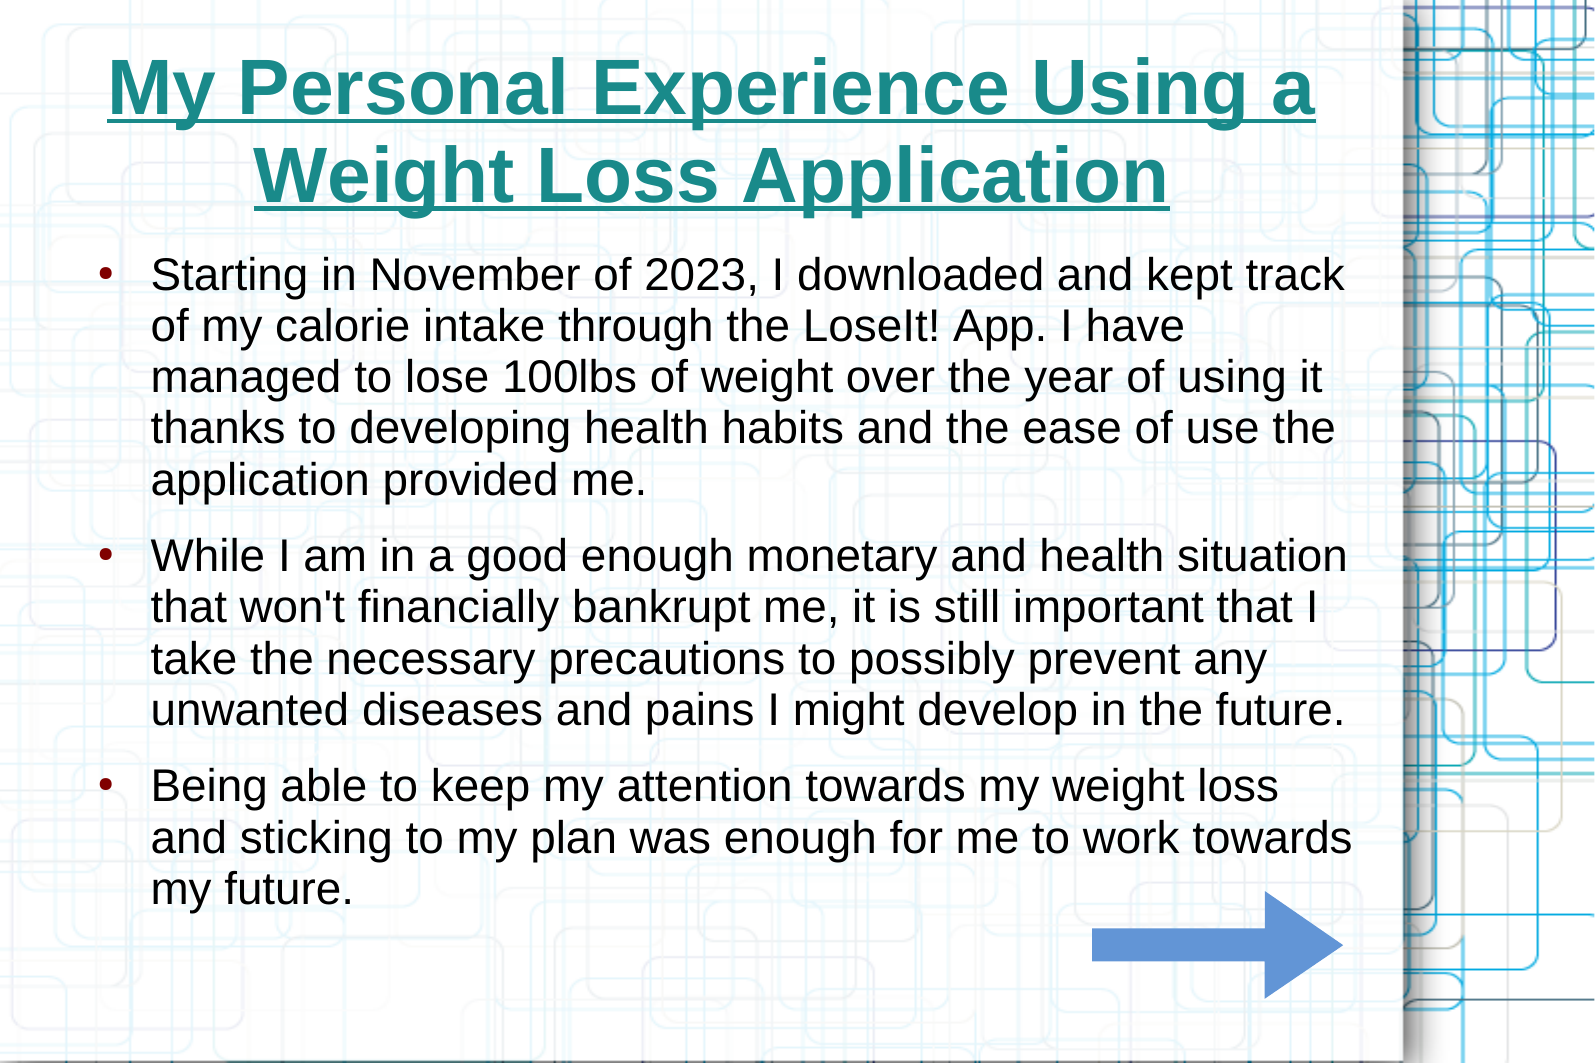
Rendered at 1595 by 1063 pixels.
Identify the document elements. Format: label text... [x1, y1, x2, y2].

picture [0, 0, 1595, 1063]
title My Personal Experience Using a Weight Loss Application [56, 42, 1367, 220]
list Starting in November of 2023, I downloaded and kept track of my calorie intake through the LoseIt! App. I have managed to lose 100lbs of weight over the year of using it thanks to developing health habits and the ease of use the application provided me. While I am in a good enough monetary and health situation that won't financially bankrupt me, it is still important that I take the necessary precautions to possibly prevent any unwanted diseases and pains I might develop in the future. Being able to keep my attention towards my weight loss and sticking to my plan was enough for me to work towards my future. [79, 248, 1367, 951]
